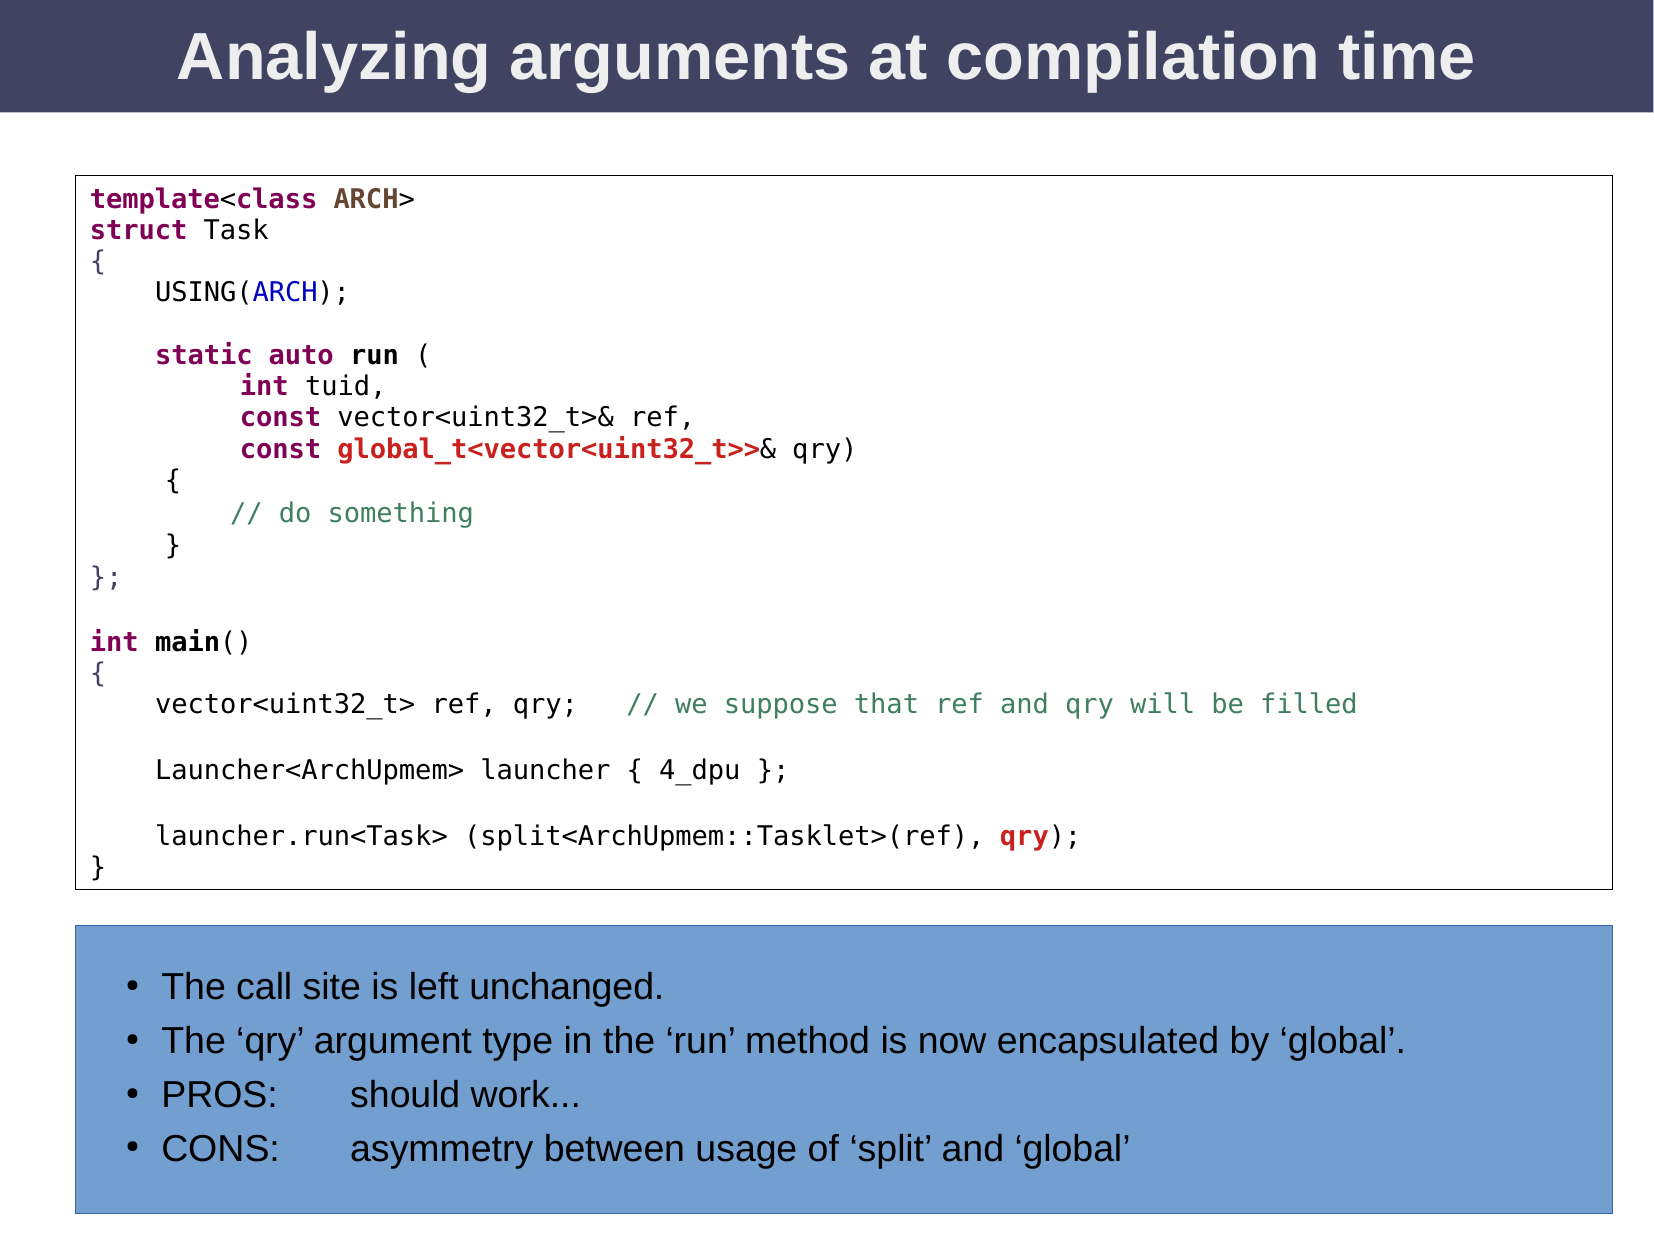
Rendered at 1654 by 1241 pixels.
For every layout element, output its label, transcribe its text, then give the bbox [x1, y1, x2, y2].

text_box template<class ARCH> struct Task { USING(ARCH); static auto run ( int tuid, const vector<uint32_t>& ref, const global_t<vector<uint32_t>>& qry) { // do something } }; int main() { vector<uint32_t> ref, qry; // we suppose that ref and qry will be filled Launcher<ArchUpmem> launcher { 4_dpu }; launcher.run<Task> (split<ArchUpmem::Tasklet>(ref), qry); } [75, 175, 1613, 890]
text_box Analyzing arguments at compilation time [0, 0, 1654, 113]
text_box The call site is left unchanged. The ‘qry’ argument type in the ‘run’ method is now encapsulated by ‘global’. PROS: should work... CONS: asymmetry between usage of ‘split’ and ‘global’ [75, 925, 1613, 1214]
